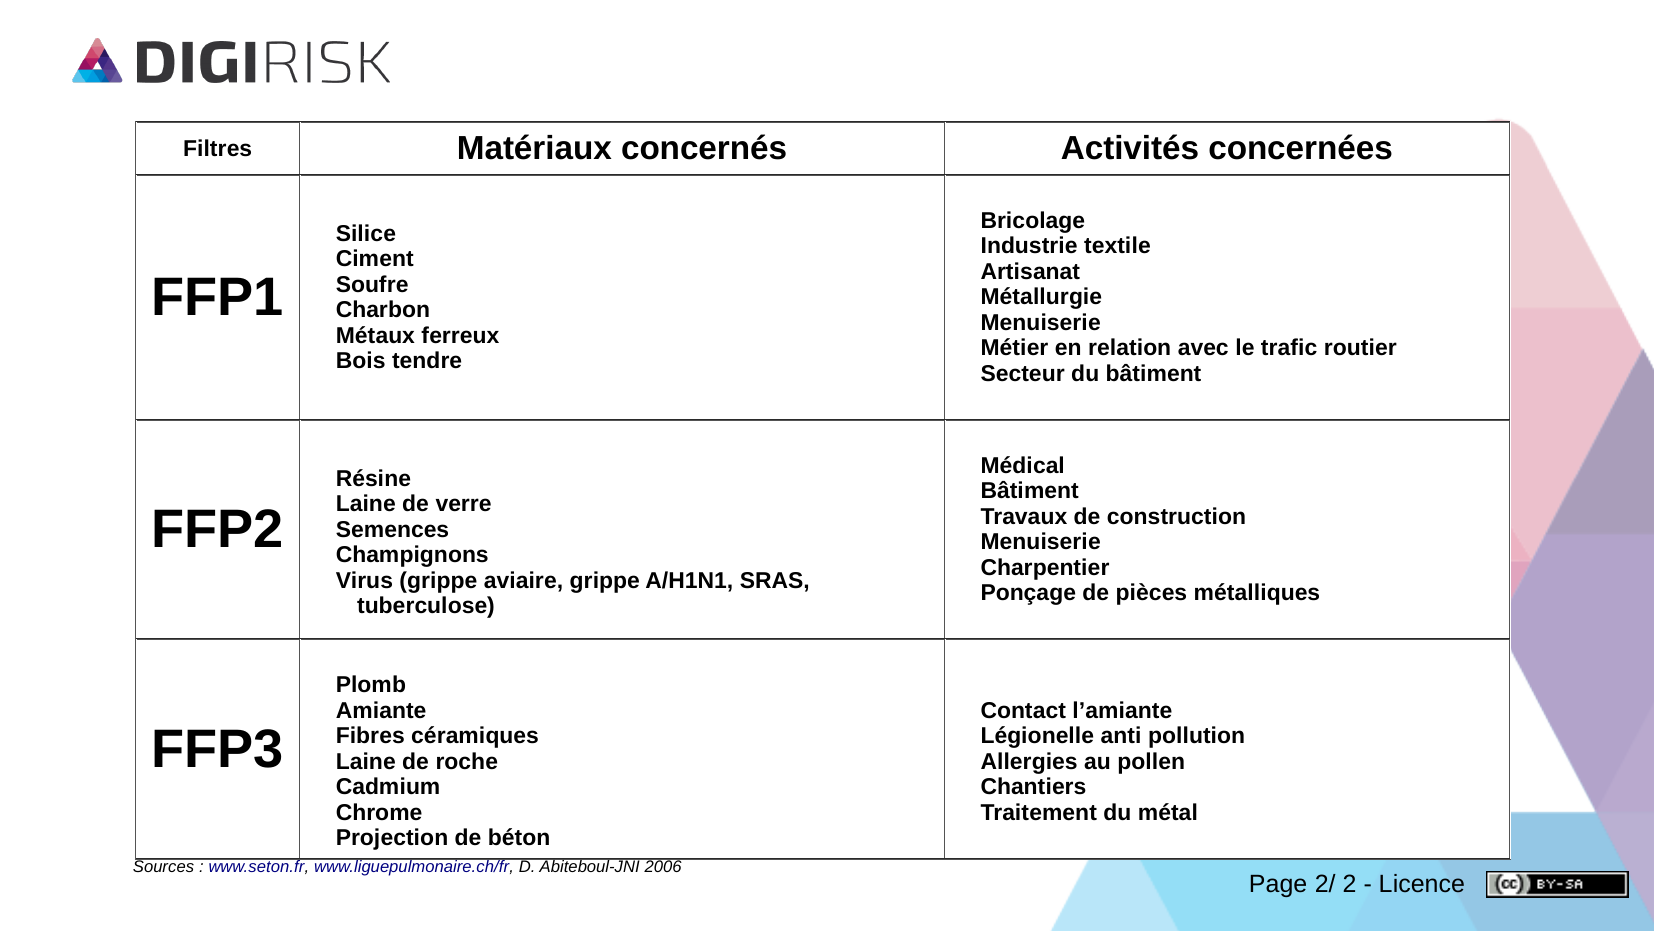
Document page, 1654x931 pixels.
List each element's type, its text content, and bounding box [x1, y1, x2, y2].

picture [70, 35, 390, 83]
table_cell Bricolage Industrie textile Artisanat Métallurgie Menuiserie Métier en relation avec le trafic routier Secteur du bâtiment [946, 176, 1509, 418]
table_cell FFP3 [137, 640, 299, 850]
table_cell FFP2 [137, 421, 299, 638]
table_header Filtres [137, 123, 299, 173]
picture [1486, 871, 1629, 898]
table_cell Silice Ciment Soufre Charbon Métaux ferreux Bois tendre [301, 176, 944, 418]
table_cell Résine Laine de verre Semences Champignons Virus (grippe aviaire, grippe A/H1N1, SRAS, tuberculose) [301, 421, 944, 638]
table_header Matériaux concernés [301, 123, 944, 173]
table_cell Médical Bâtiment Travaux de construction Menuiserie Charpentier Ponçage de pièces métalliques [946, 421, 1509, 638]
table_header Activités concernées [946, 123, 1509, 173]
table_cell FFP1 [137, 176, 299, 418]
table_cell Contact l’amiante Légionelle anti pollution Allergies au pollen Chantiers Traitement du métal [946, 640, 1509, 857]
table_cell Plomb Amiante Fibres céramiques Laine de roche Cadmium Chrome Projection de béton [301, 640, 944, 850]
text_box Sources : www.seton.fr, www.liguepulmonaire.ch/fr, D. Abiteboul-JNI 2006 [118, 850, 1170, 884]
